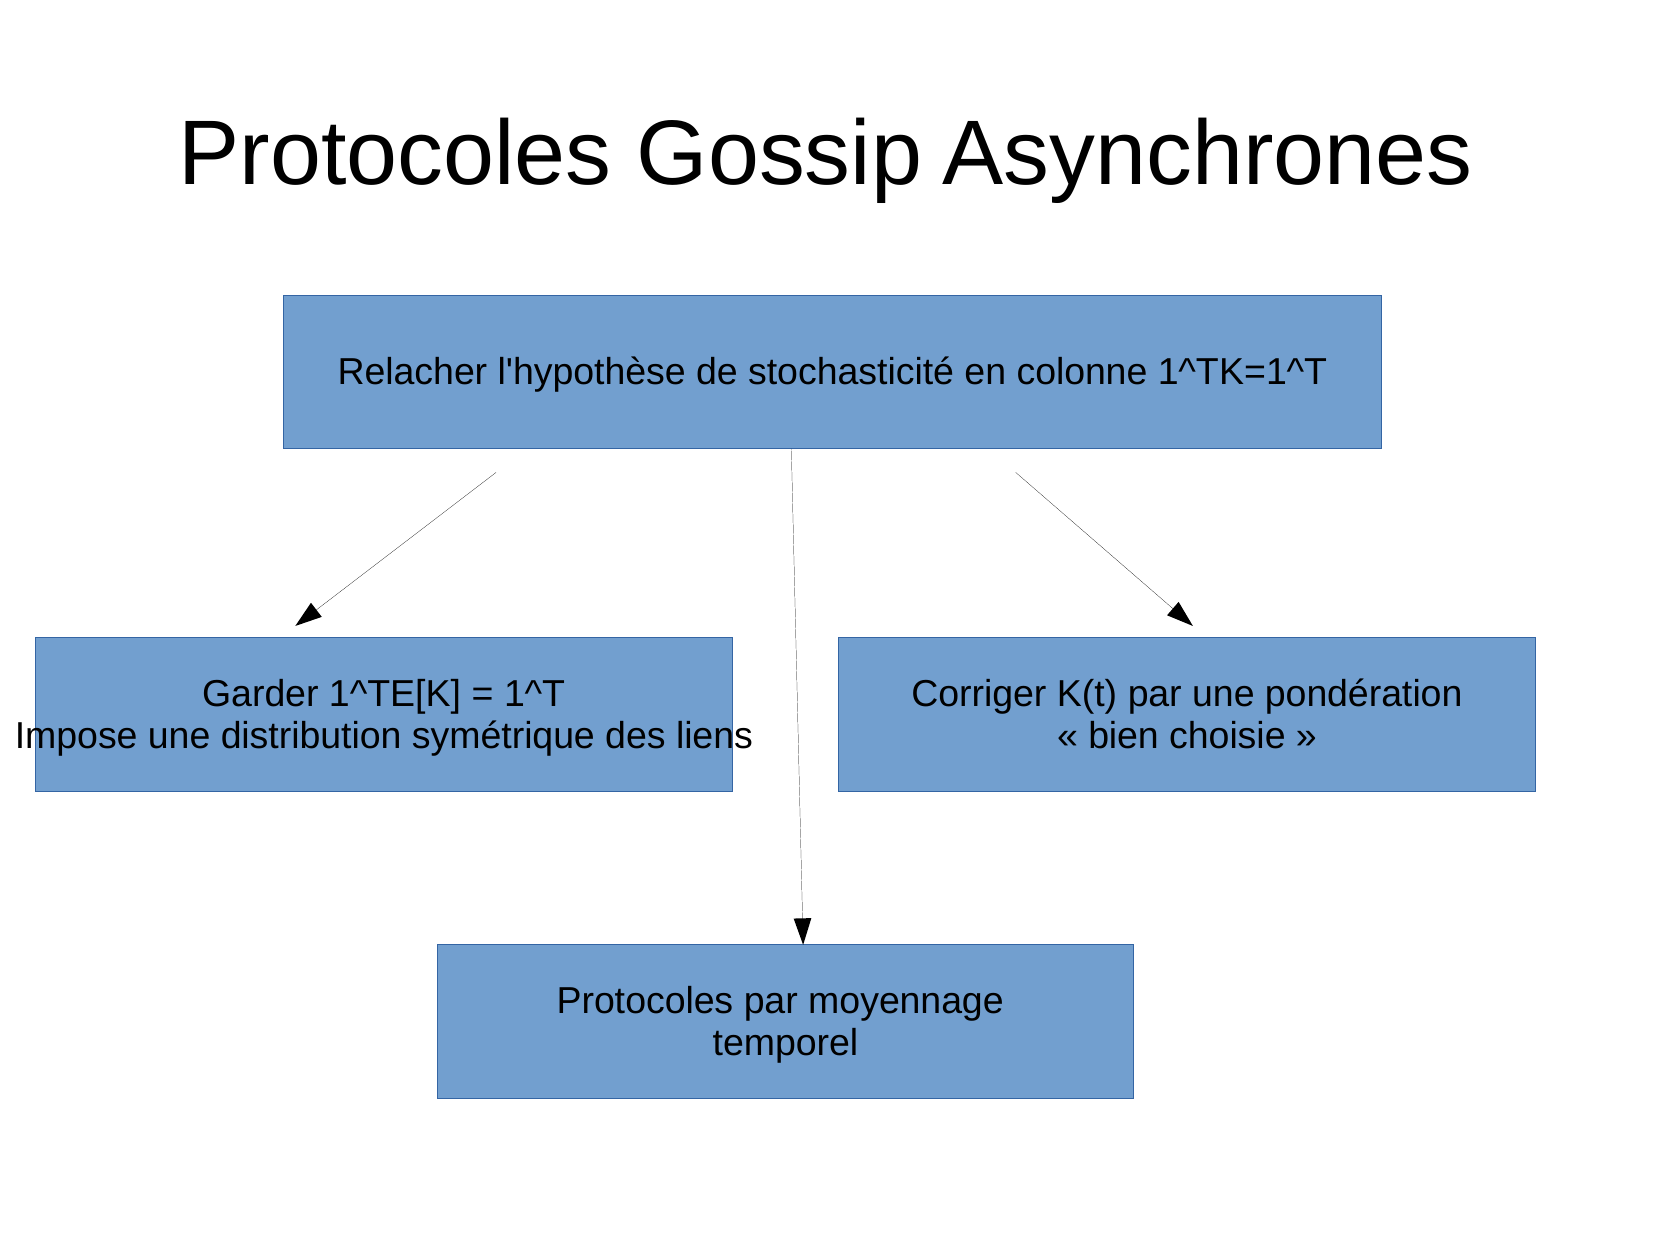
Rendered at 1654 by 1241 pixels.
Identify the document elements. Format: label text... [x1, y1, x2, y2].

text_box Corriger K(t) par une pondération « bien choisie » [838, 637, 1536, 792]
text_box Garder 1^TE[K] = 1^T Impose une distribution symétrique des liens [35, 637, 733, 792]
text_box Relacher l'hypothèse de stochasticité en colonne 1^TK=1^T [283, 295, 1382, 449]
text_box Protocoles par moyennage temporel [437, 944, 1134, 1099]
title Protocoles Gossip Asynchrones [82, 49, 1571, 257]
